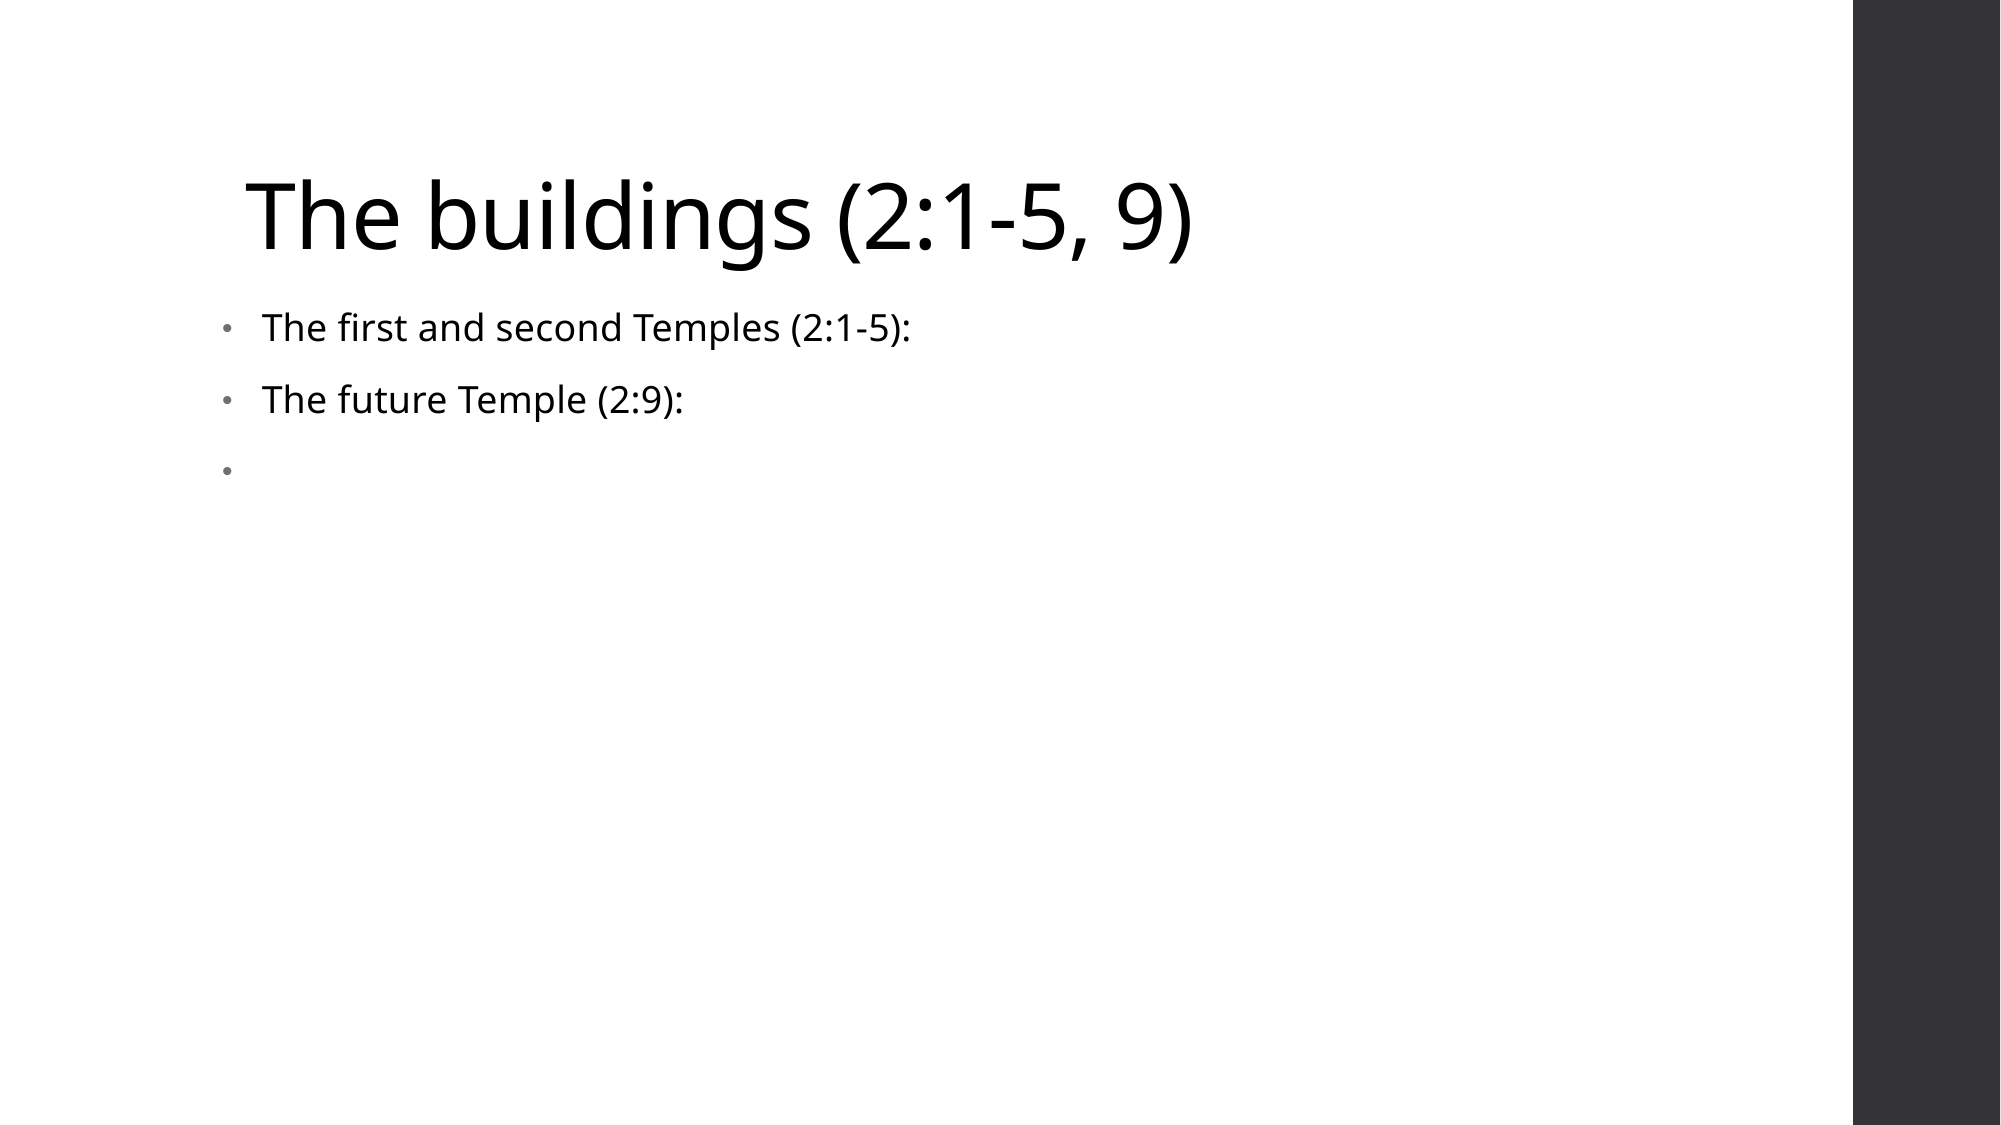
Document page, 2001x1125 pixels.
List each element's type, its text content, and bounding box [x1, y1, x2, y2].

list The first and second Temples (2:1-5): The future Temple (2:9): [206, 299, 1617, 1014]
title The buildings (2:1-5, 9) [206, 60, 1797, 278]
